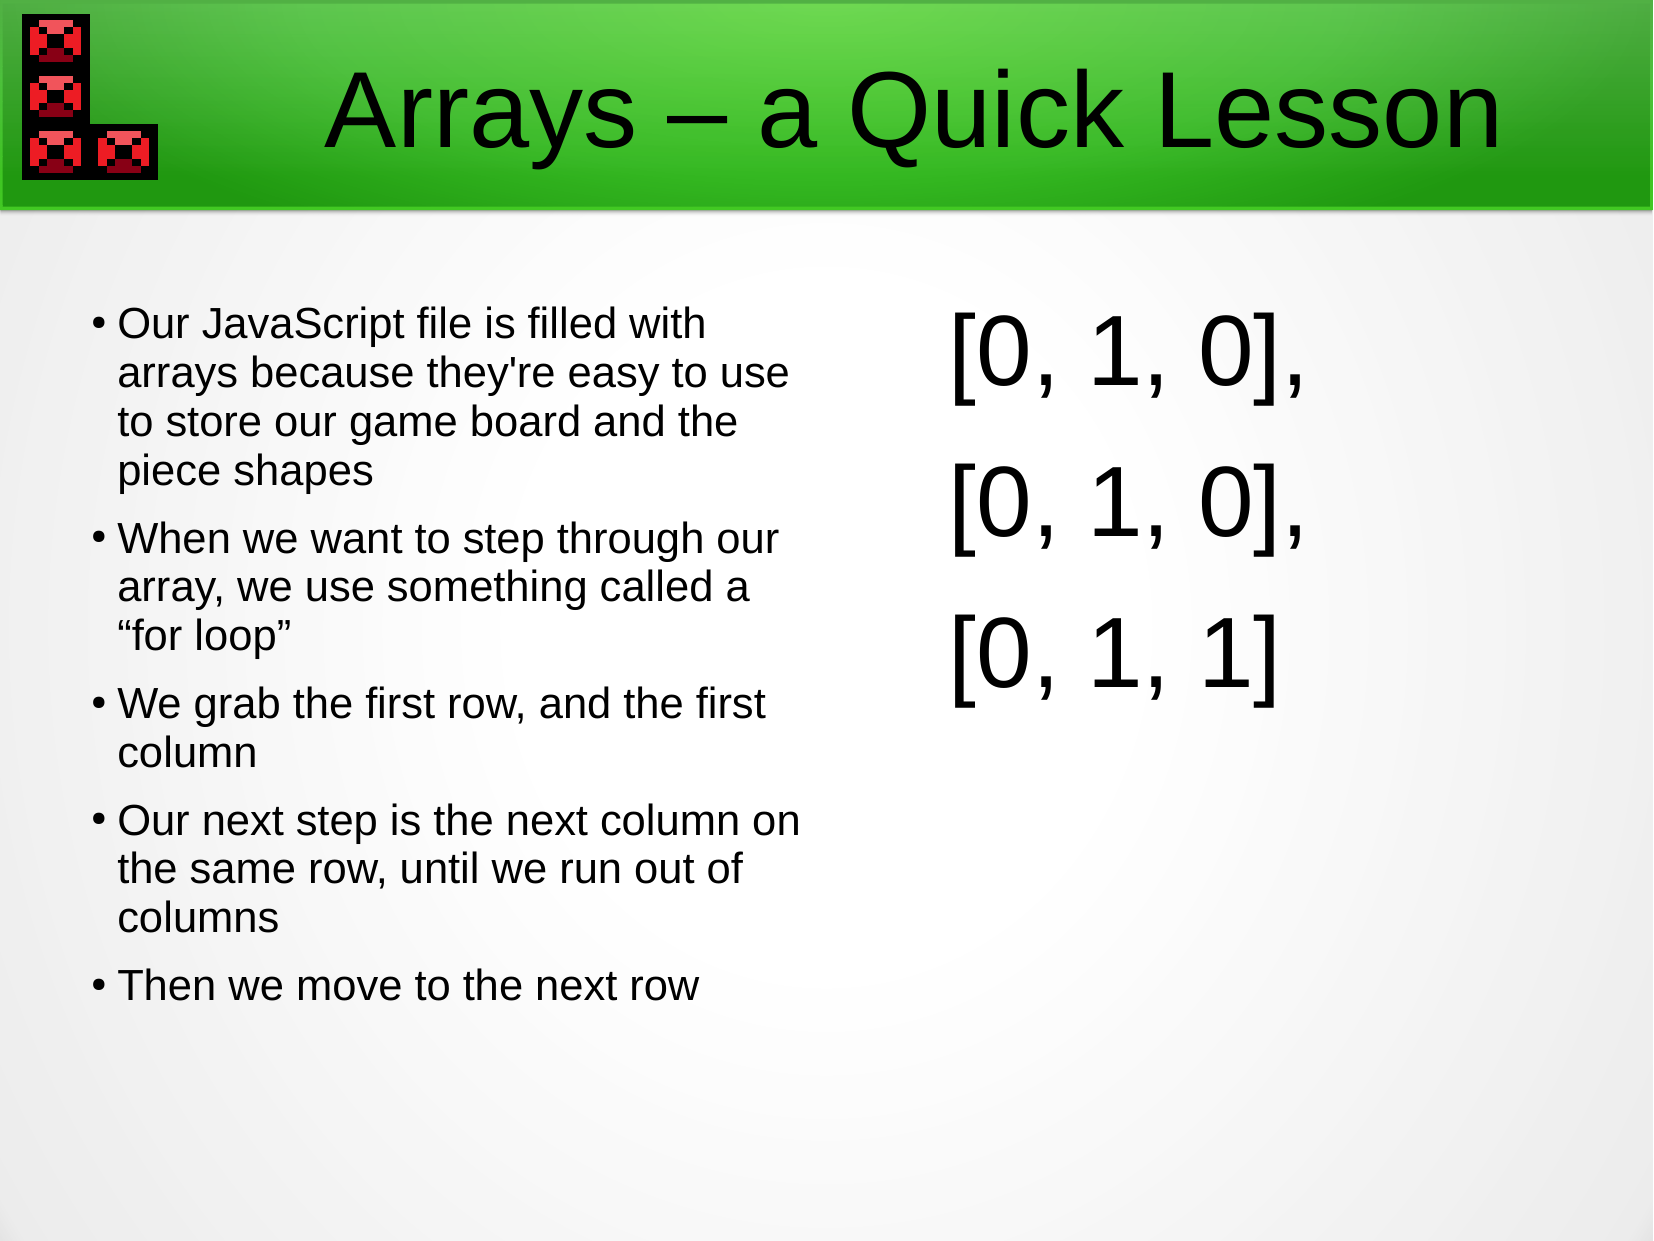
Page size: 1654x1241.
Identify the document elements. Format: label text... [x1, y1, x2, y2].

list [0, 1, 0], [0, 1, 0], [0, 1, 1] [920, 294, 1561, 1156]
list Our JavaScript file is filled with arrays because they're easy to use to store our game board and the piece shapes When we want to step through our array, we use something called a “for loop” We grab the first row, and the first column Our next step is the next column on the same row, until we run out of columns Then we move to the next row [82, 299, 809, 1019]
title Arrays – a Quick Lesson [195, 30, 1636, 190]
picture [22, 14, 158, 180]
